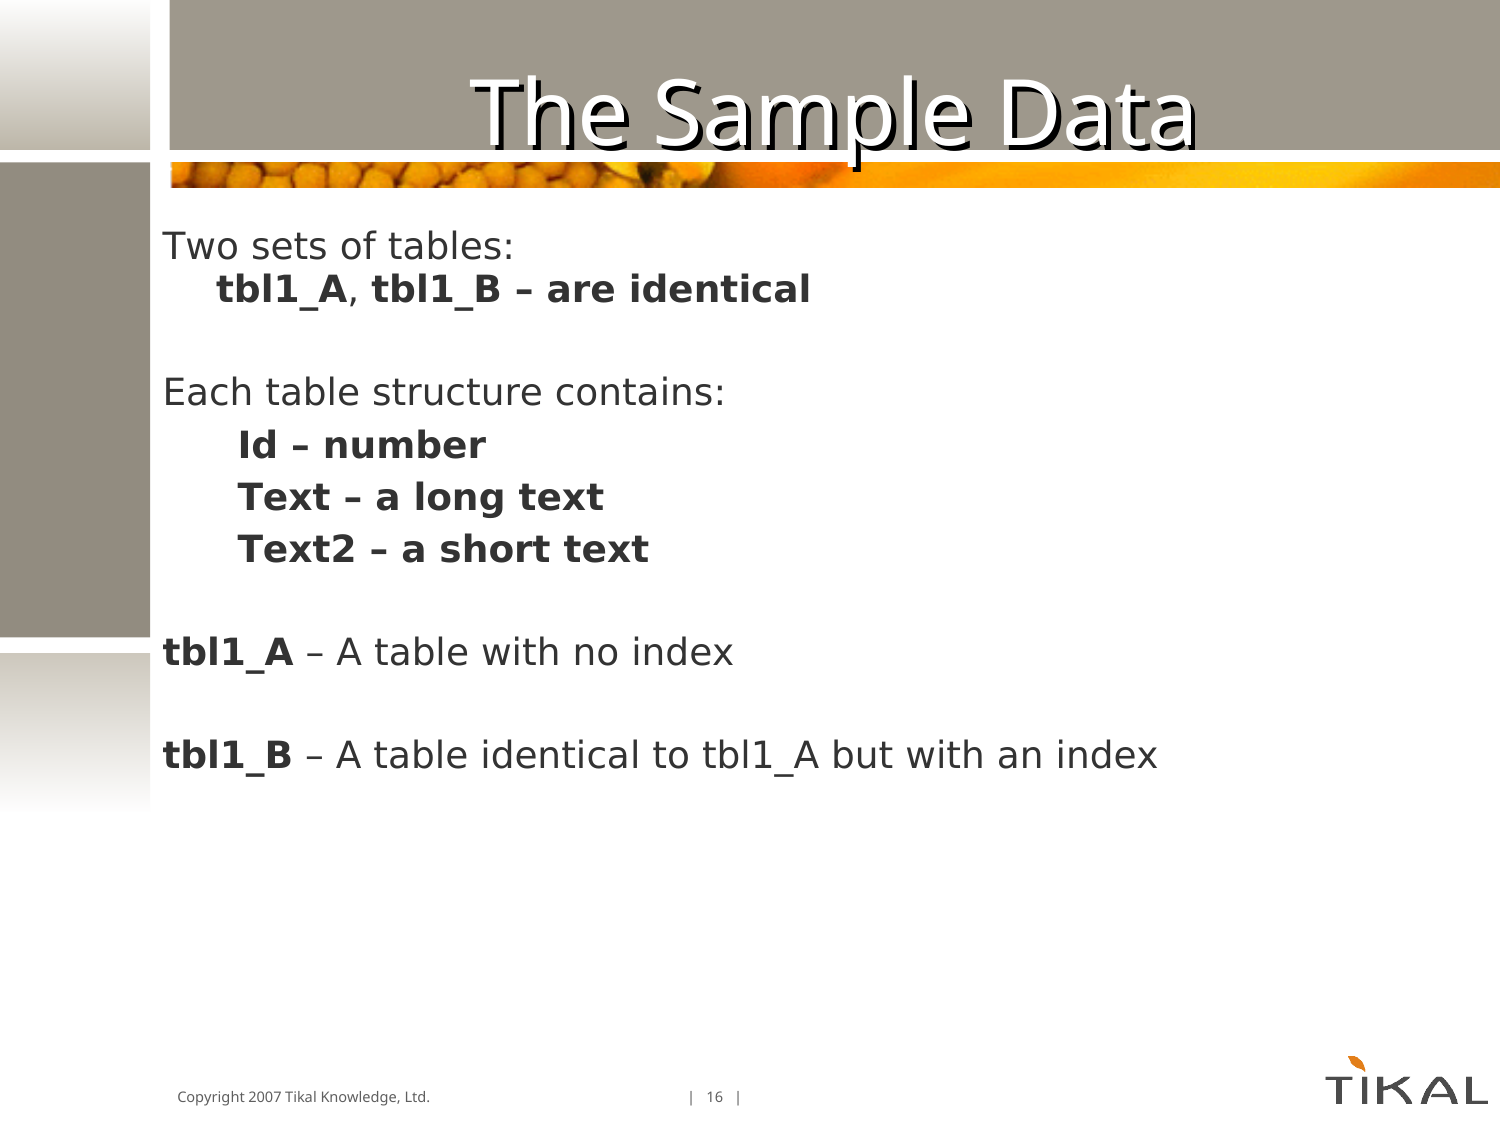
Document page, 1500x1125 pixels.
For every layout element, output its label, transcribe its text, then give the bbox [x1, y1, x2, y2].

picture [1312, 1034, 1500, 1125]
list Two sets of tables: tbl1_A, tbl1_B – are identical Each table structure contains: Id – number Text – a long text Text2 – a short text tbl1_A – A table with no index tbl1_B – A table identical to tbl1_A but with an index [162, 224, 1473, 1021]
title The Sample Data [169, 0, 1499, 221]
